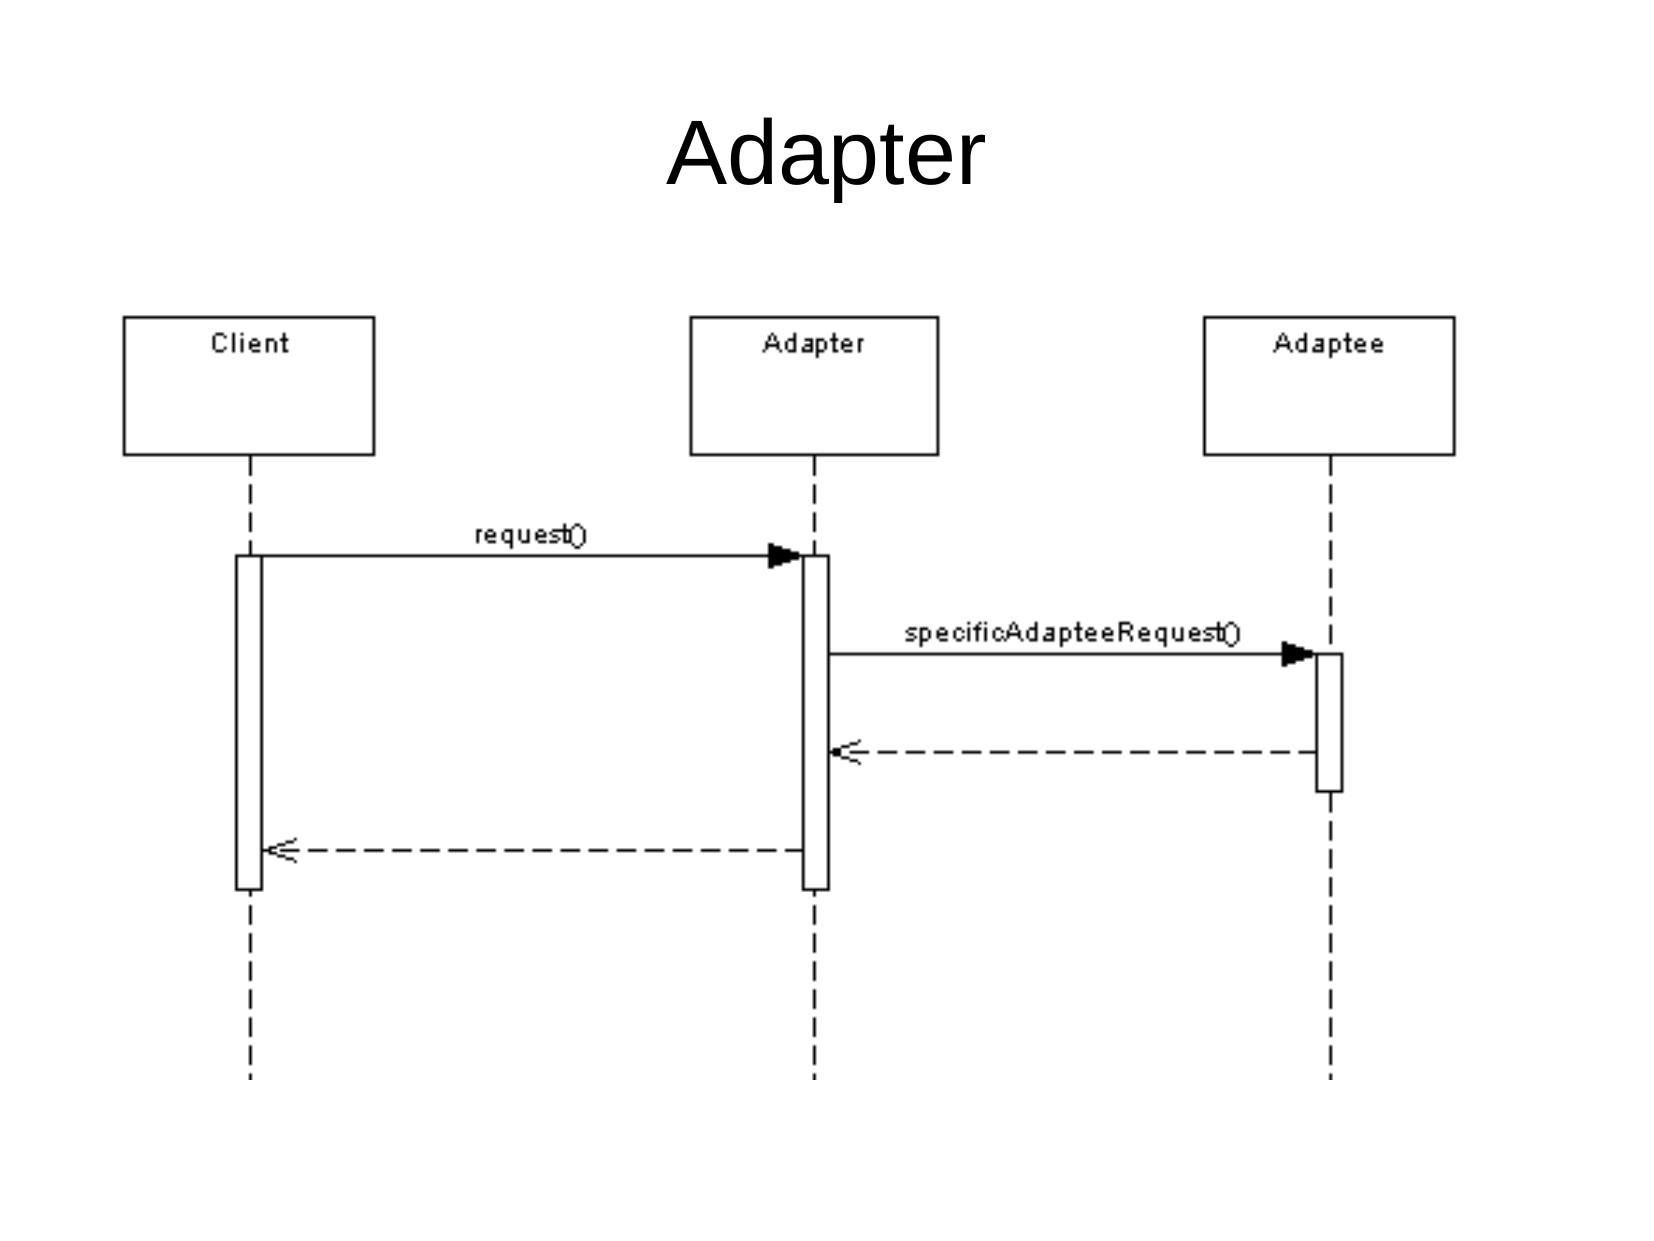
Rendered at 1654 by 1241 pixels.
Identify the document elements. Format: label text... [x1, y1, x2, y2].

title Adapter [82, 49, 1571, 257]
picture [90, 300, 1493, 1081]
